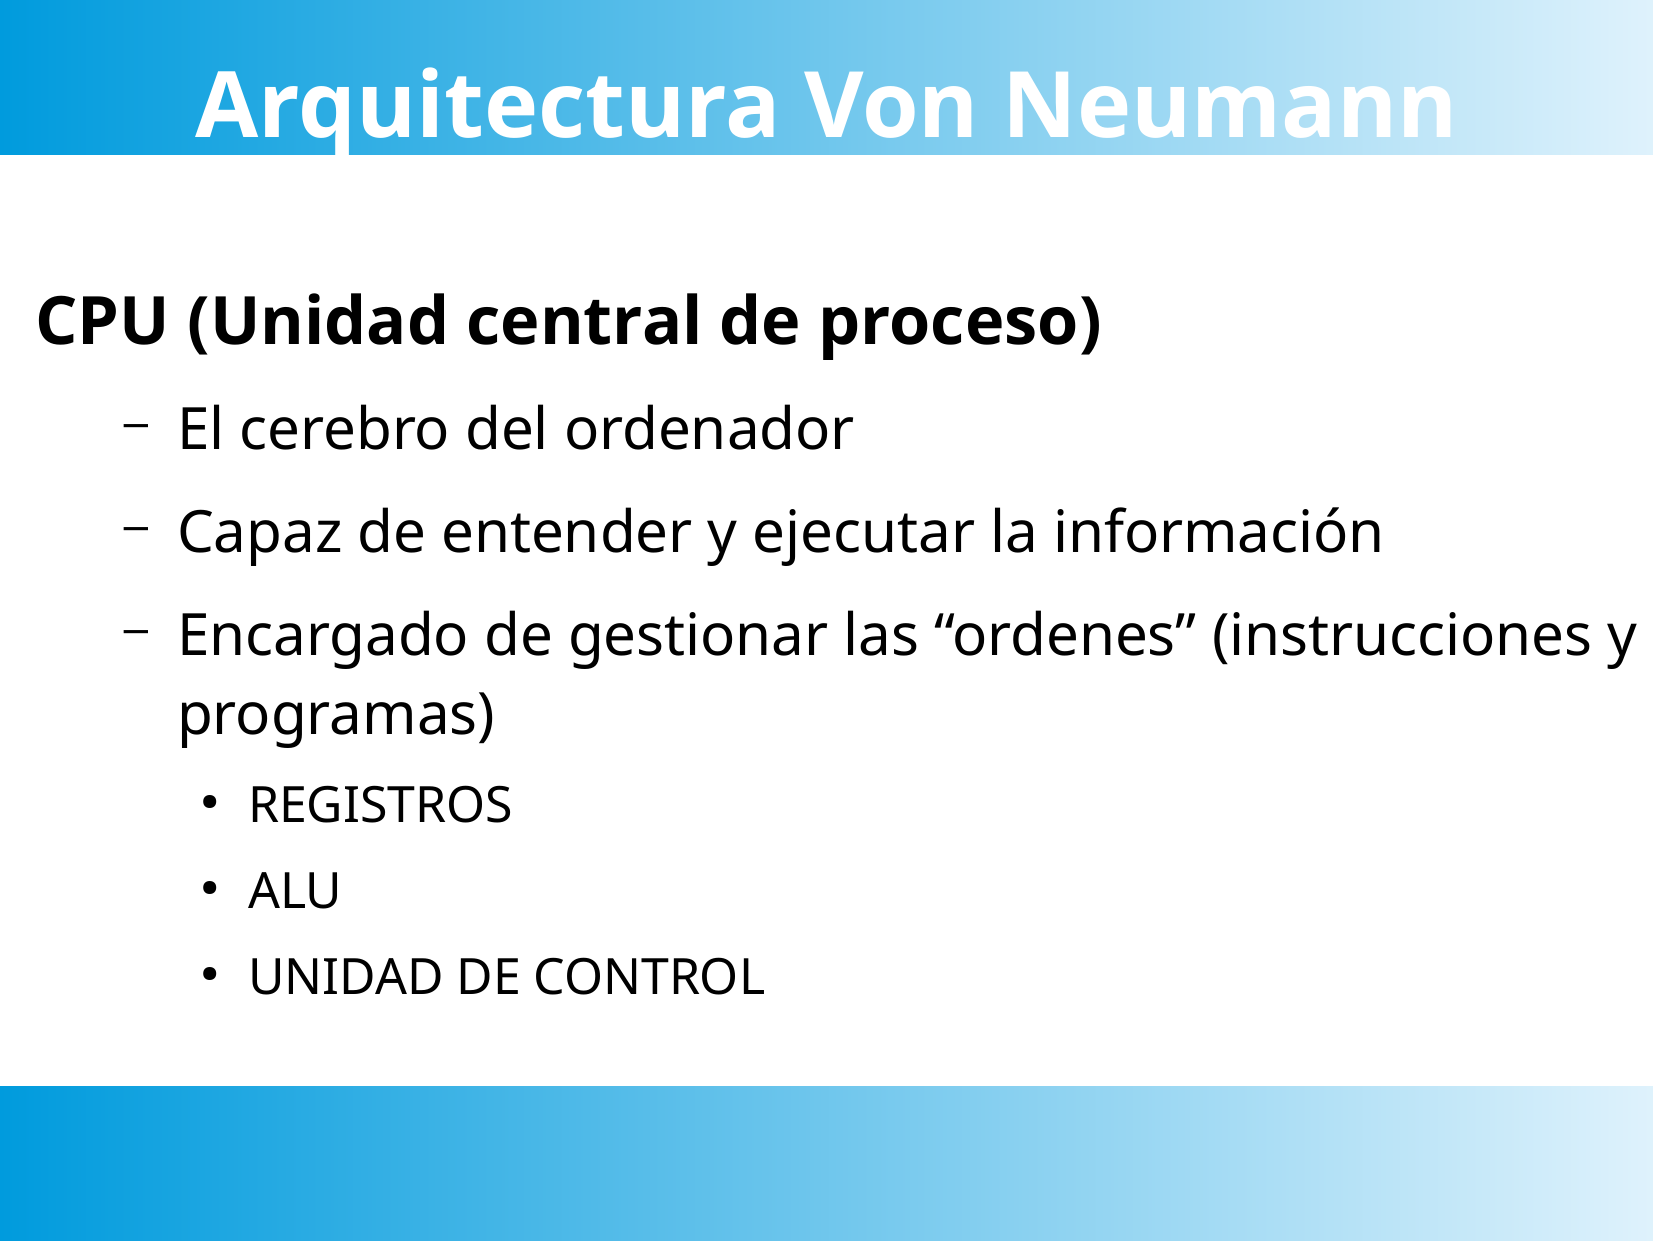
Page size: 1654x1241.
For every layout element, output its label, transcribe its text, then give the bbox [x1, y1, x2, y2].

list CPU (Unidad central de proceso) El cerebro del ordenador Capaz de entender y ejecutar la información Encargado de gestionar las “ordenes” (instrucciones y programas) REGISTROS ALU UNIDAD DE CONTROL [35, 272, 1654, 1099]
title Arquitectura Von Neumann [82, 49, 1571, 155]
